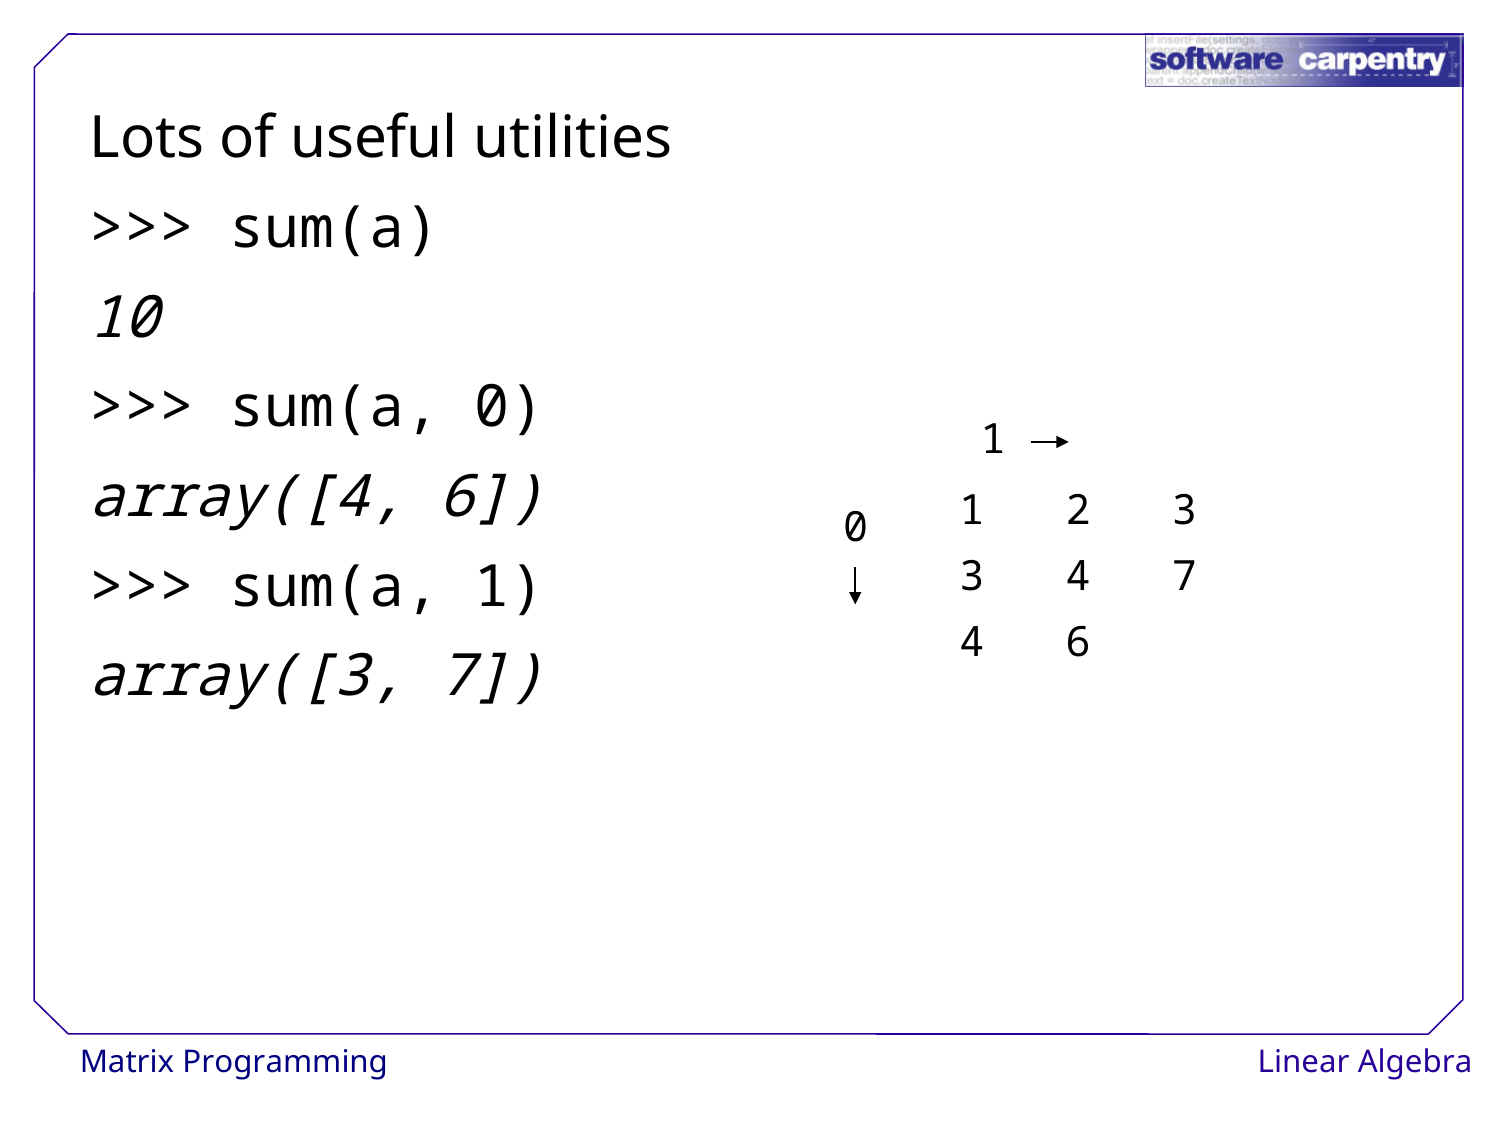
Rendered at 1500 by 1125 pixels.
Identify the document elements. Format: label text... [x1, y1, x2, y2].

table_cell [1131, 612, 1238, 688]
table_header 2 [1025, 479, 1131, 546]
table_header 1 [919, 479, 1025, 546]
text_box 0 [828, 491, 884, 558]
table_header 3 [1131, 479, 1238, 546]
picture [1145, 33, 1464, 87]
table_cell 7 [1131, 546, 1238, 612]
list Lots of useful utilities >>> sum(a) 10 >>> sum(a, 0) array([4, 6]) >>> sum(a, 1) array([3, 7]) [75, 99, 1426, 1013]
table_cell 4 [919, 612, 1025, 688]
table_cell 3 [919, 546, 1025, 612]
text_box 1 [965, 404, 1021, 470]
table_cell 6 [1025, 612, 1131, 688]
table_cell 4 [1025, 546, 1131, 612]
